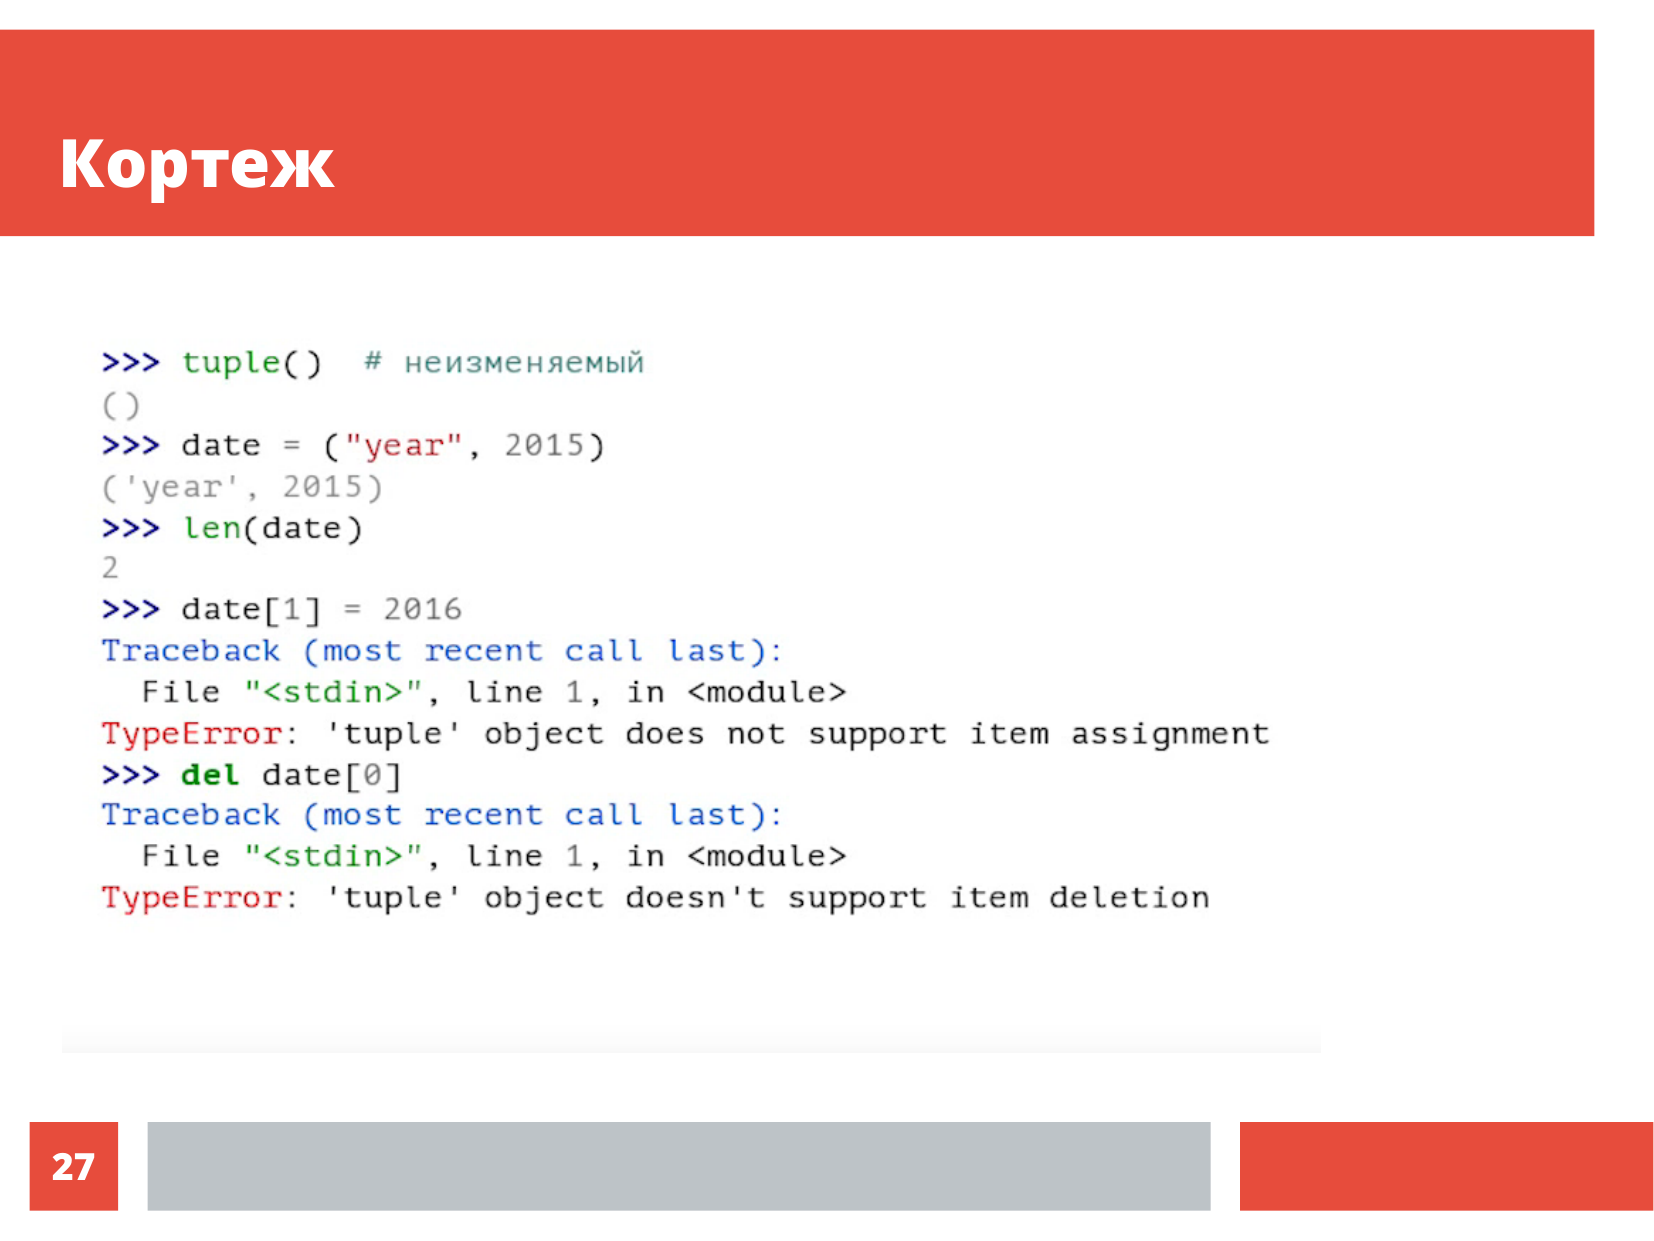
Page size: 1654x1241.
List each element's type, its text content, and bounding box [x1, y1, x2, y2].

picture [62, 284, 1321, 1053]
title Кортеж [59, 59, 1595, 207]
